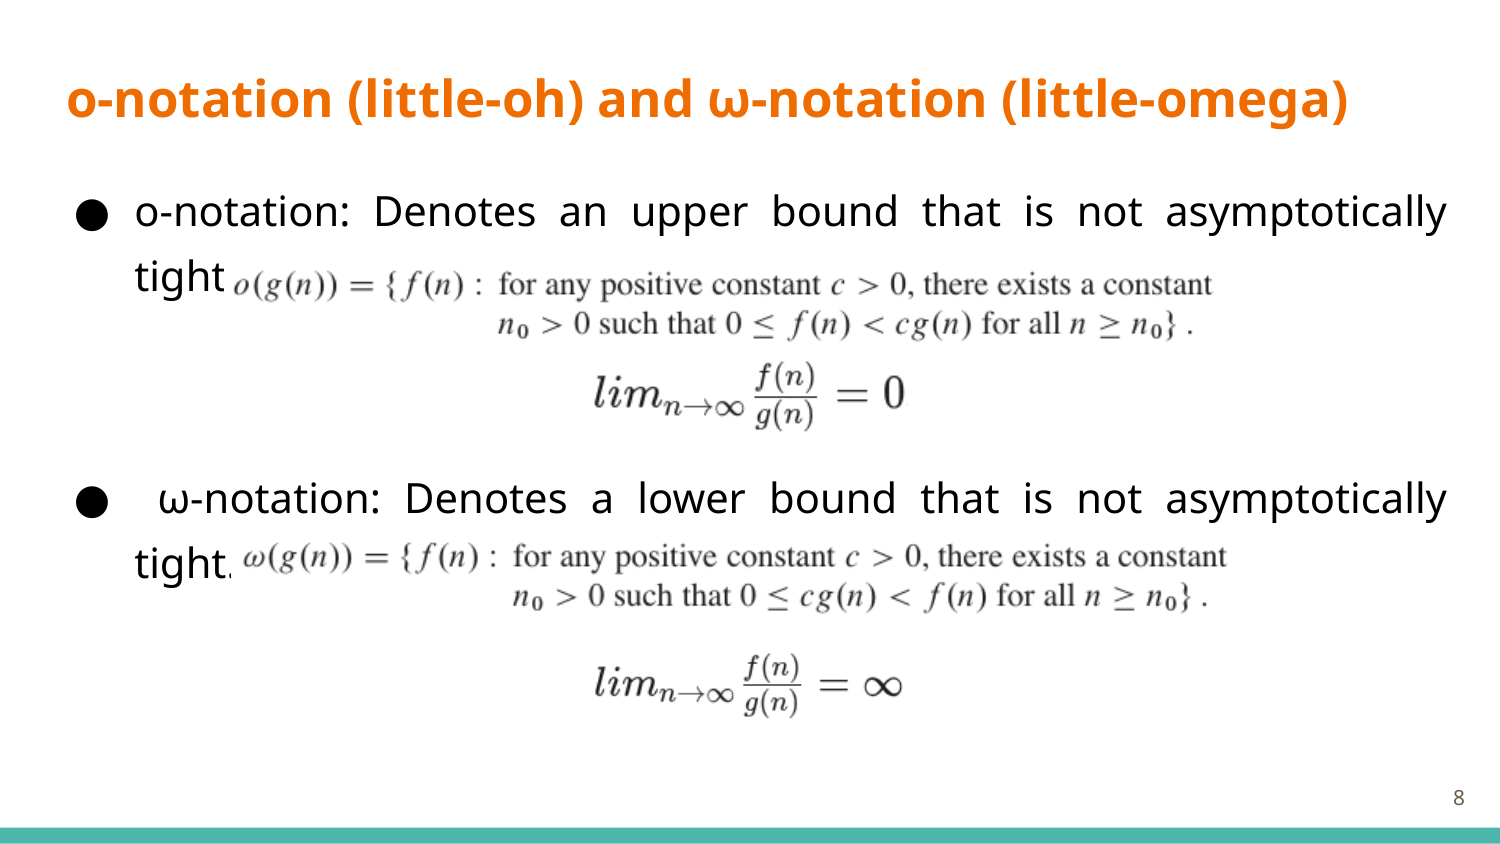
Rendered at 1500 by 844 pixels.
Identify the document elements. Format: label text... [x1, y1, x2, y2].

picture [584, 639, 916, 730]
picture [231, 532, 1269, 625]
list o-notation: Denotes an upper bound that is not asymptotically tight. ω-notation: Denotes a lower bound that is not asymptotically tight. [44, 157, 1463, 765]
picture [224, 257, 1276, 441]
slide_number <number> [1389, 764, 1480, 830]
title o-notation (little-oh) and ω-notation (little-omega) [51, 48, 1449, 157]
